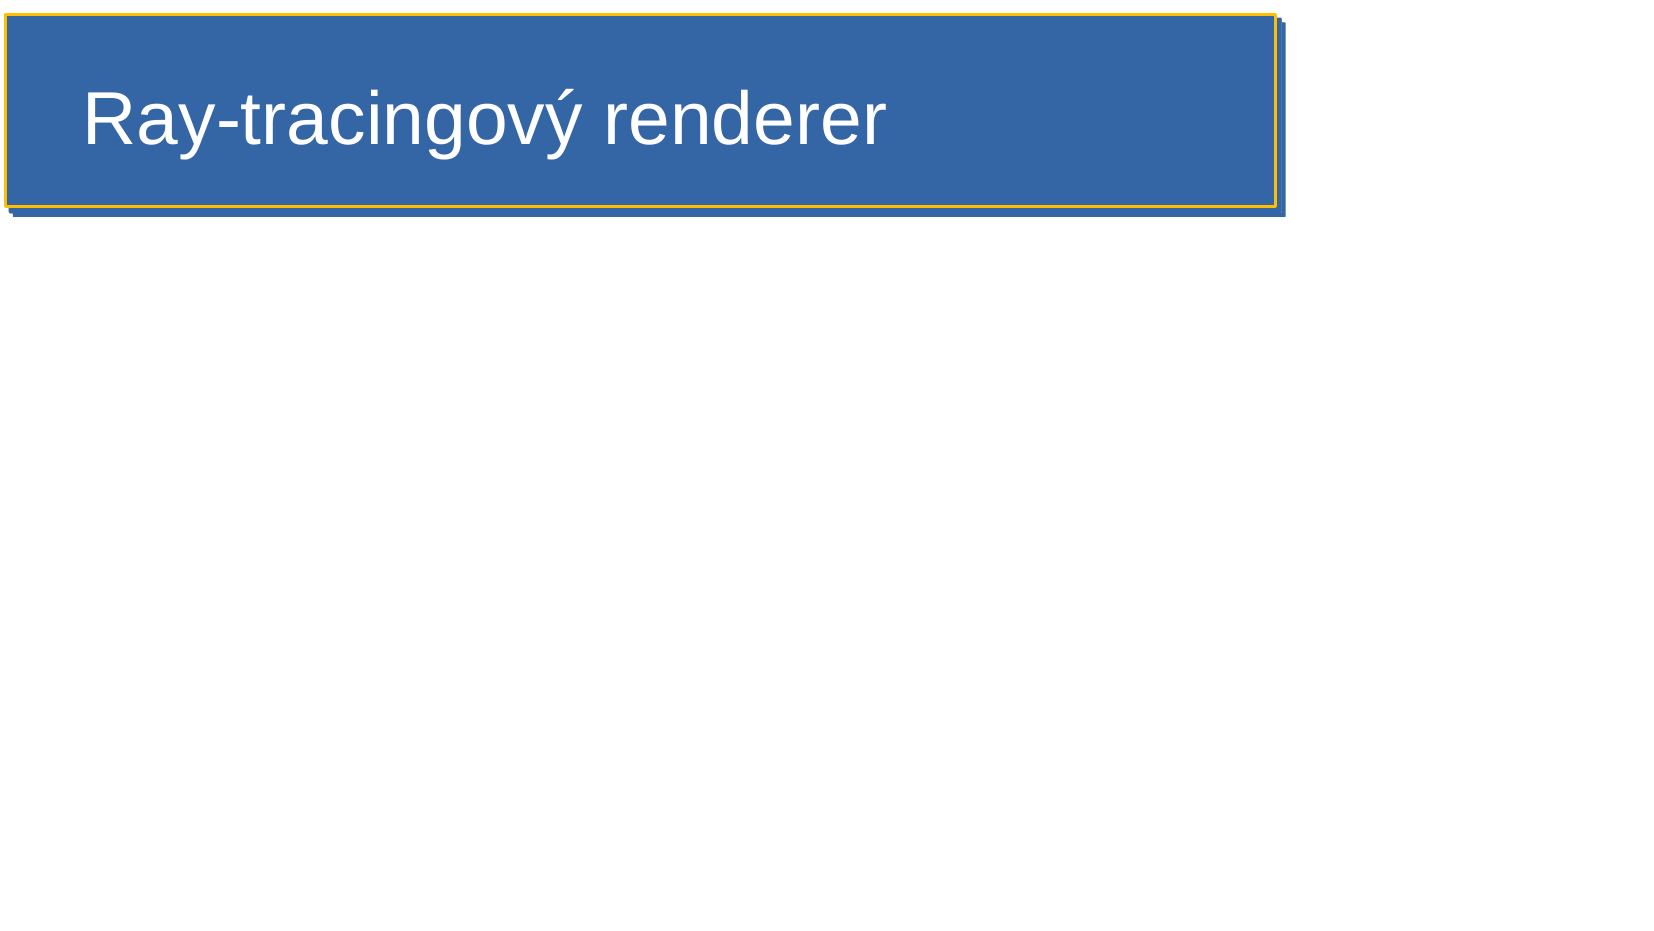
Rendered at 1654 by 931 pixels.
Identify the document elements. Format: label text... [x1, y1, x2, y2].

title Ray-tracingový renderer [82, 44, 1235, 192]
